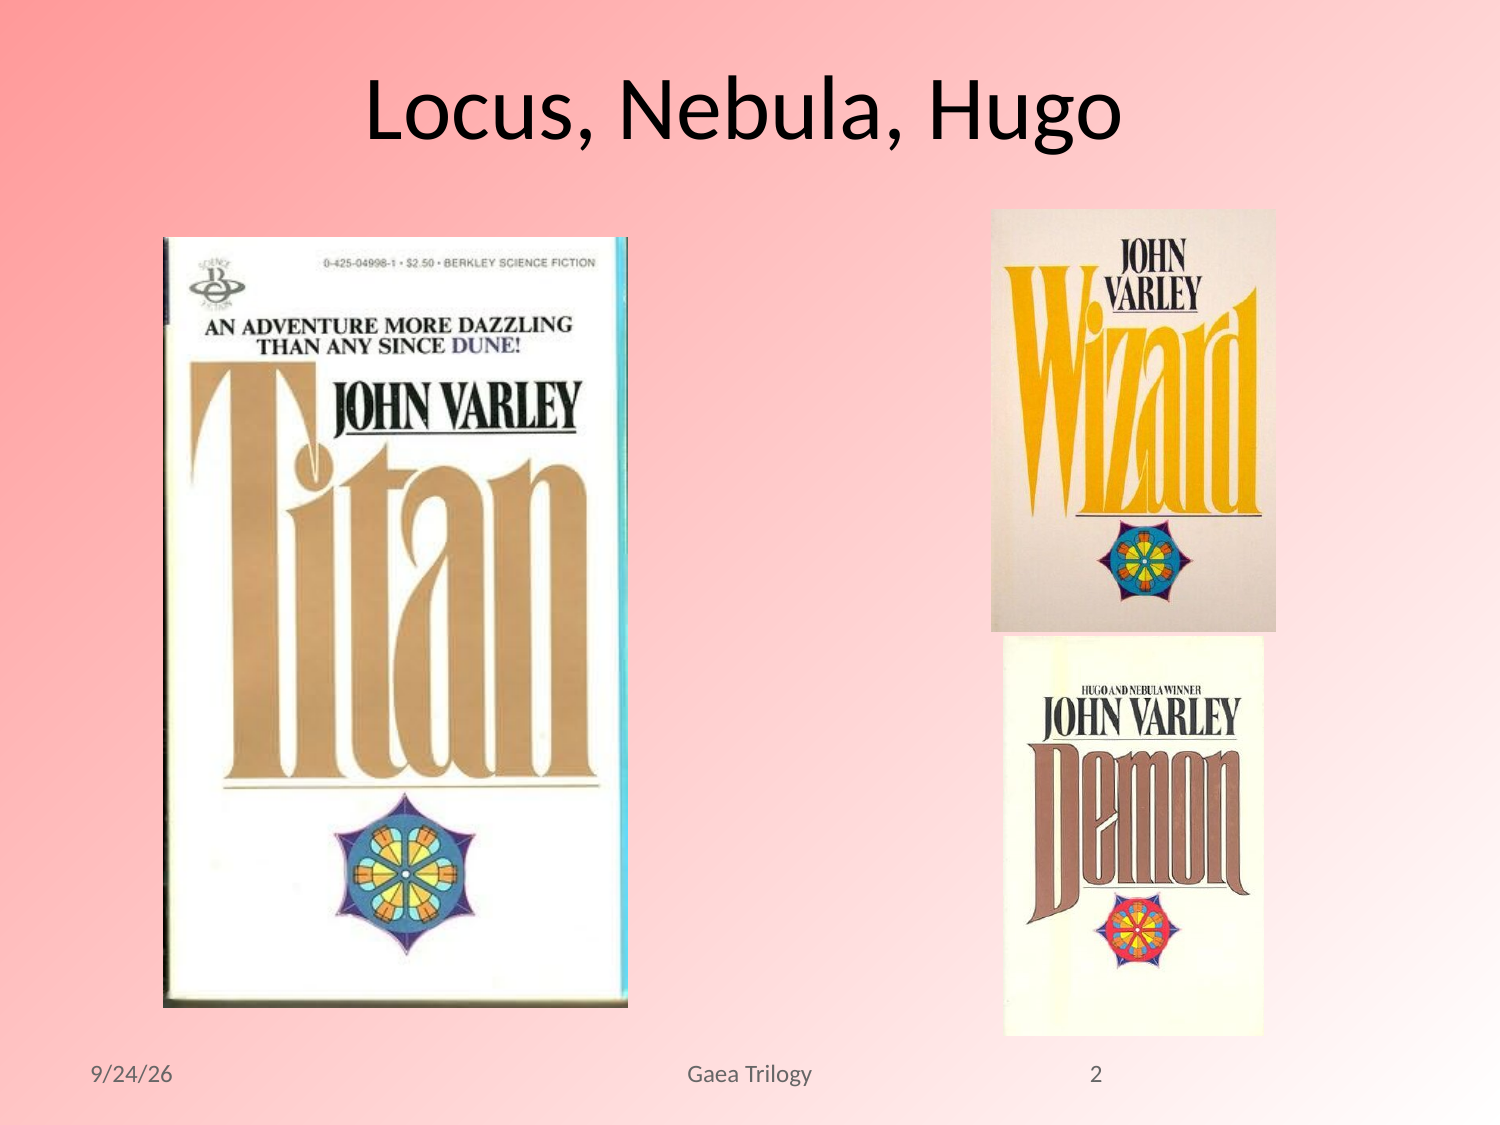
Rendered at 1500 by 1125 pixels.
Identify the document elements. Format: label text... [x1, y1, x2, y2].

title Locus, Nebula, Hugo [75, 9, 1426, 197]
picture [991, 209, 1276, 632]
picture [163, 237, 628, 1008]
picture [1003, 636, 1264, 1036]
